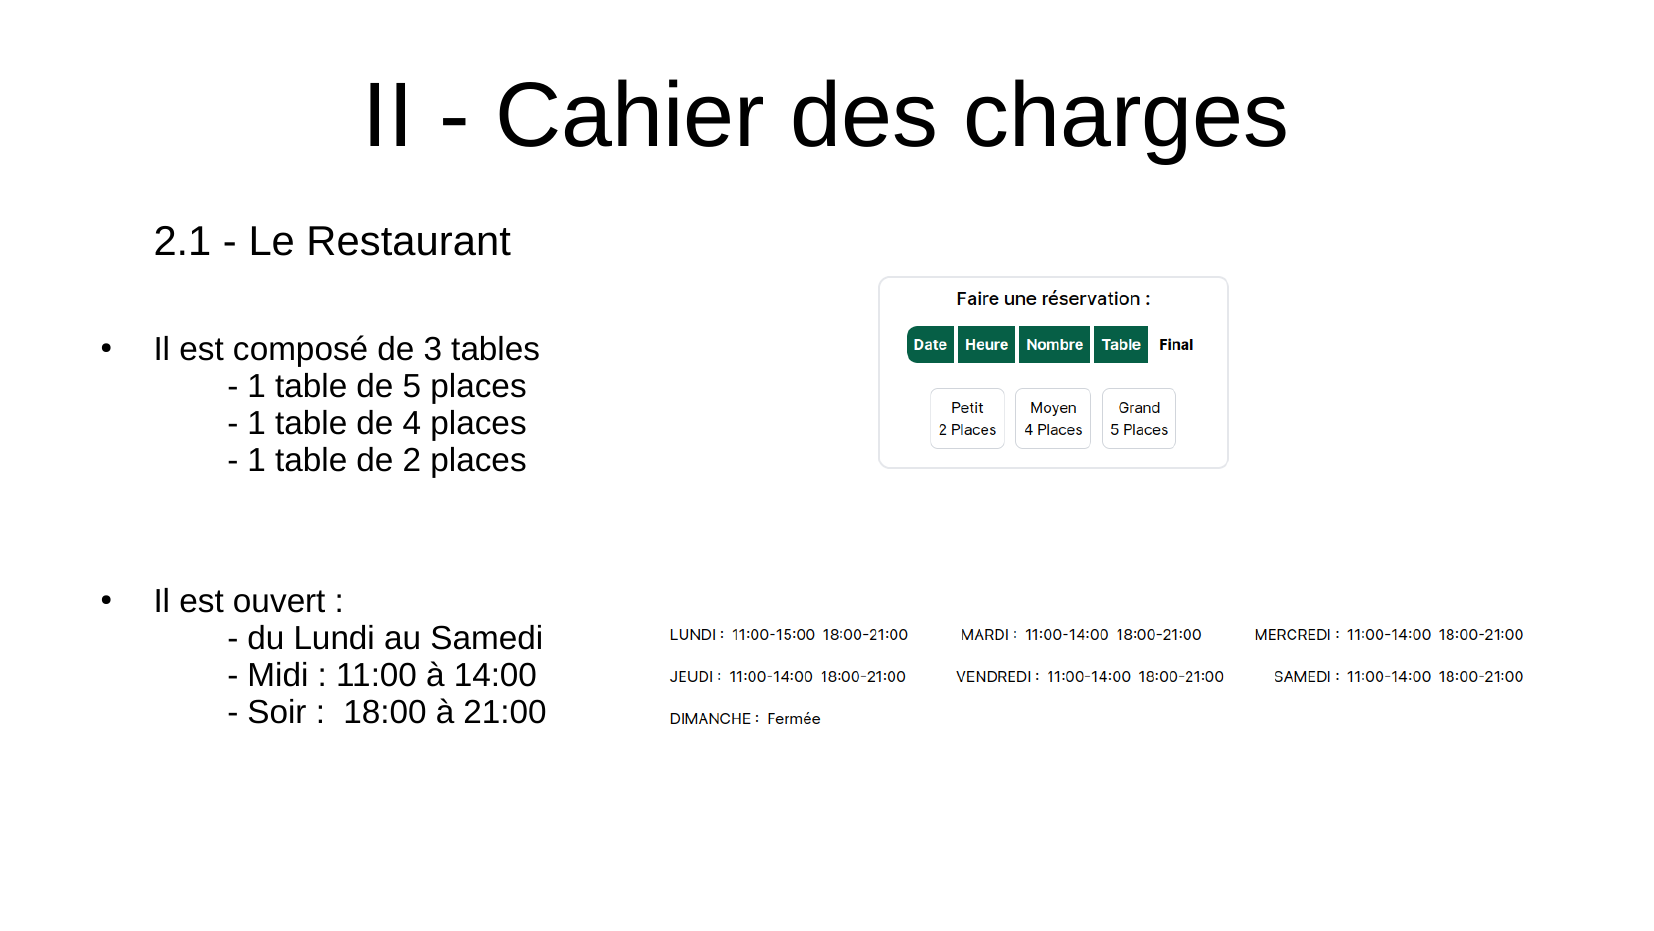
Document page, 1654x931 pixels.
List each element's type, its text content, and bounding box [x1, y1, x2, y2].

picture [632, 615, 1536, 739]
title II - Cahier des charges [82, 37, 1571, 193]
picture [856, 265, 1248, 483]
list 2.1 - Le Restaurant Il est composé de 3 tables - 1 table de 5 places - 1 table de 4 places - 1 table de 2 places Il est ouvert : - du Lundi au Samedi - Midi : 11:00 à 14:00 - Soir : 18:00 à 21:00 [82, 217, 798, 758]
